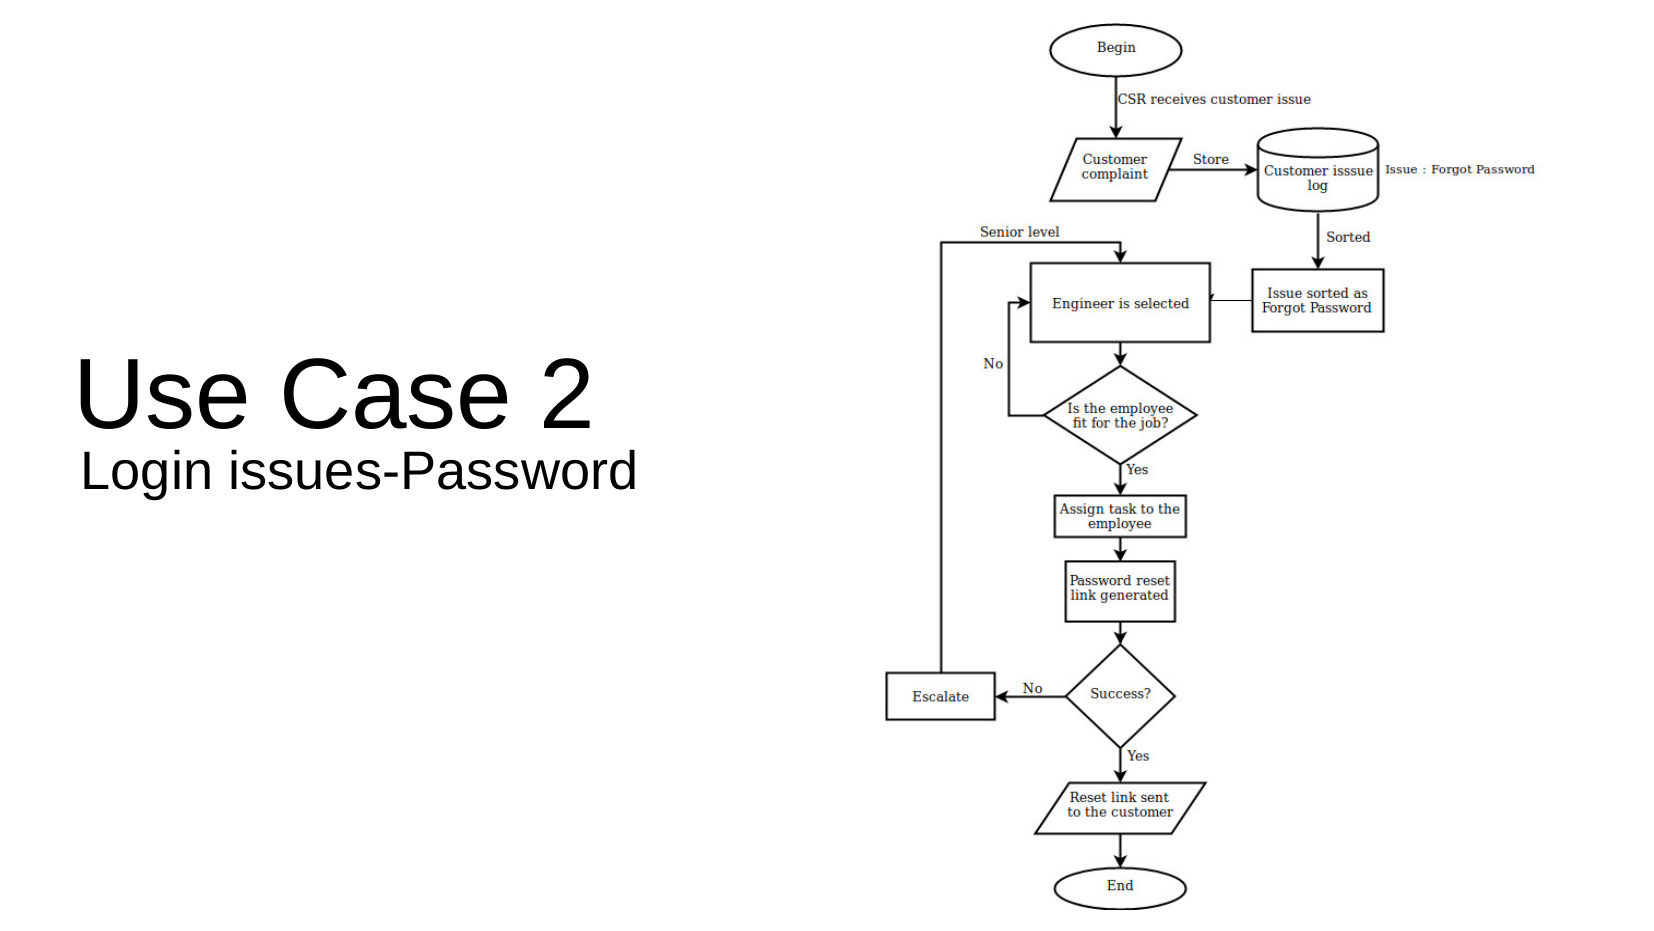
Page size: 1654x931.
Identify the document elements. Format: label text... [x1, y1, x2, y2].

text_box Login issues-Password [65, 433, 658, 531]
text_box Use Case 2 [58, 330, 611, 499]
picture [885, 23, 1548, 910]
